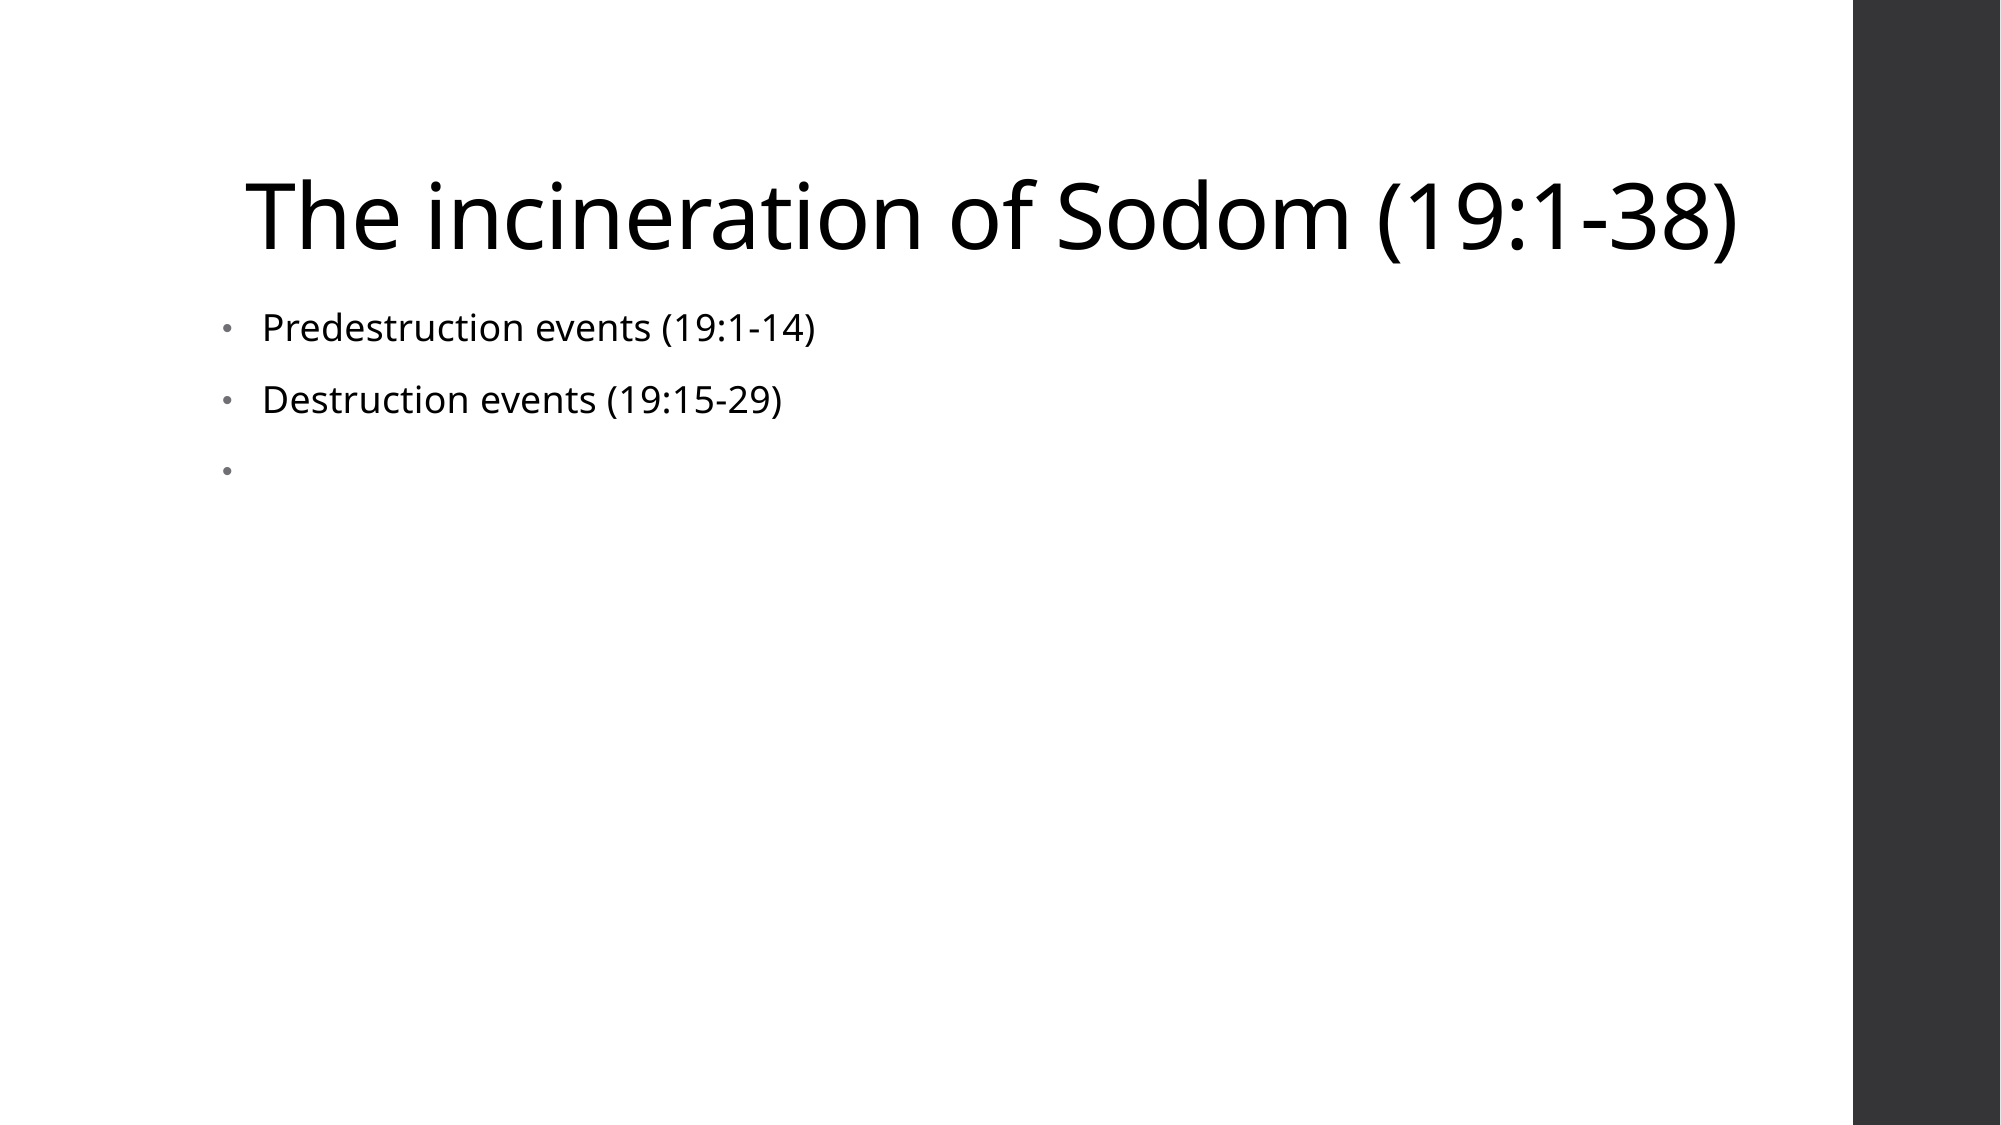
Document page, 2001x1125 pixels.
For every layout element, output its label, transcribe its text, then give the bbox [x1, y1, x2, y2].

list Predestruction events (19:1-14) Destruction events (19:15-29) [206, 299, 1617, 1014]
title The incineration of Sodom (19:1-38) [206, 60, 1797, 278]
